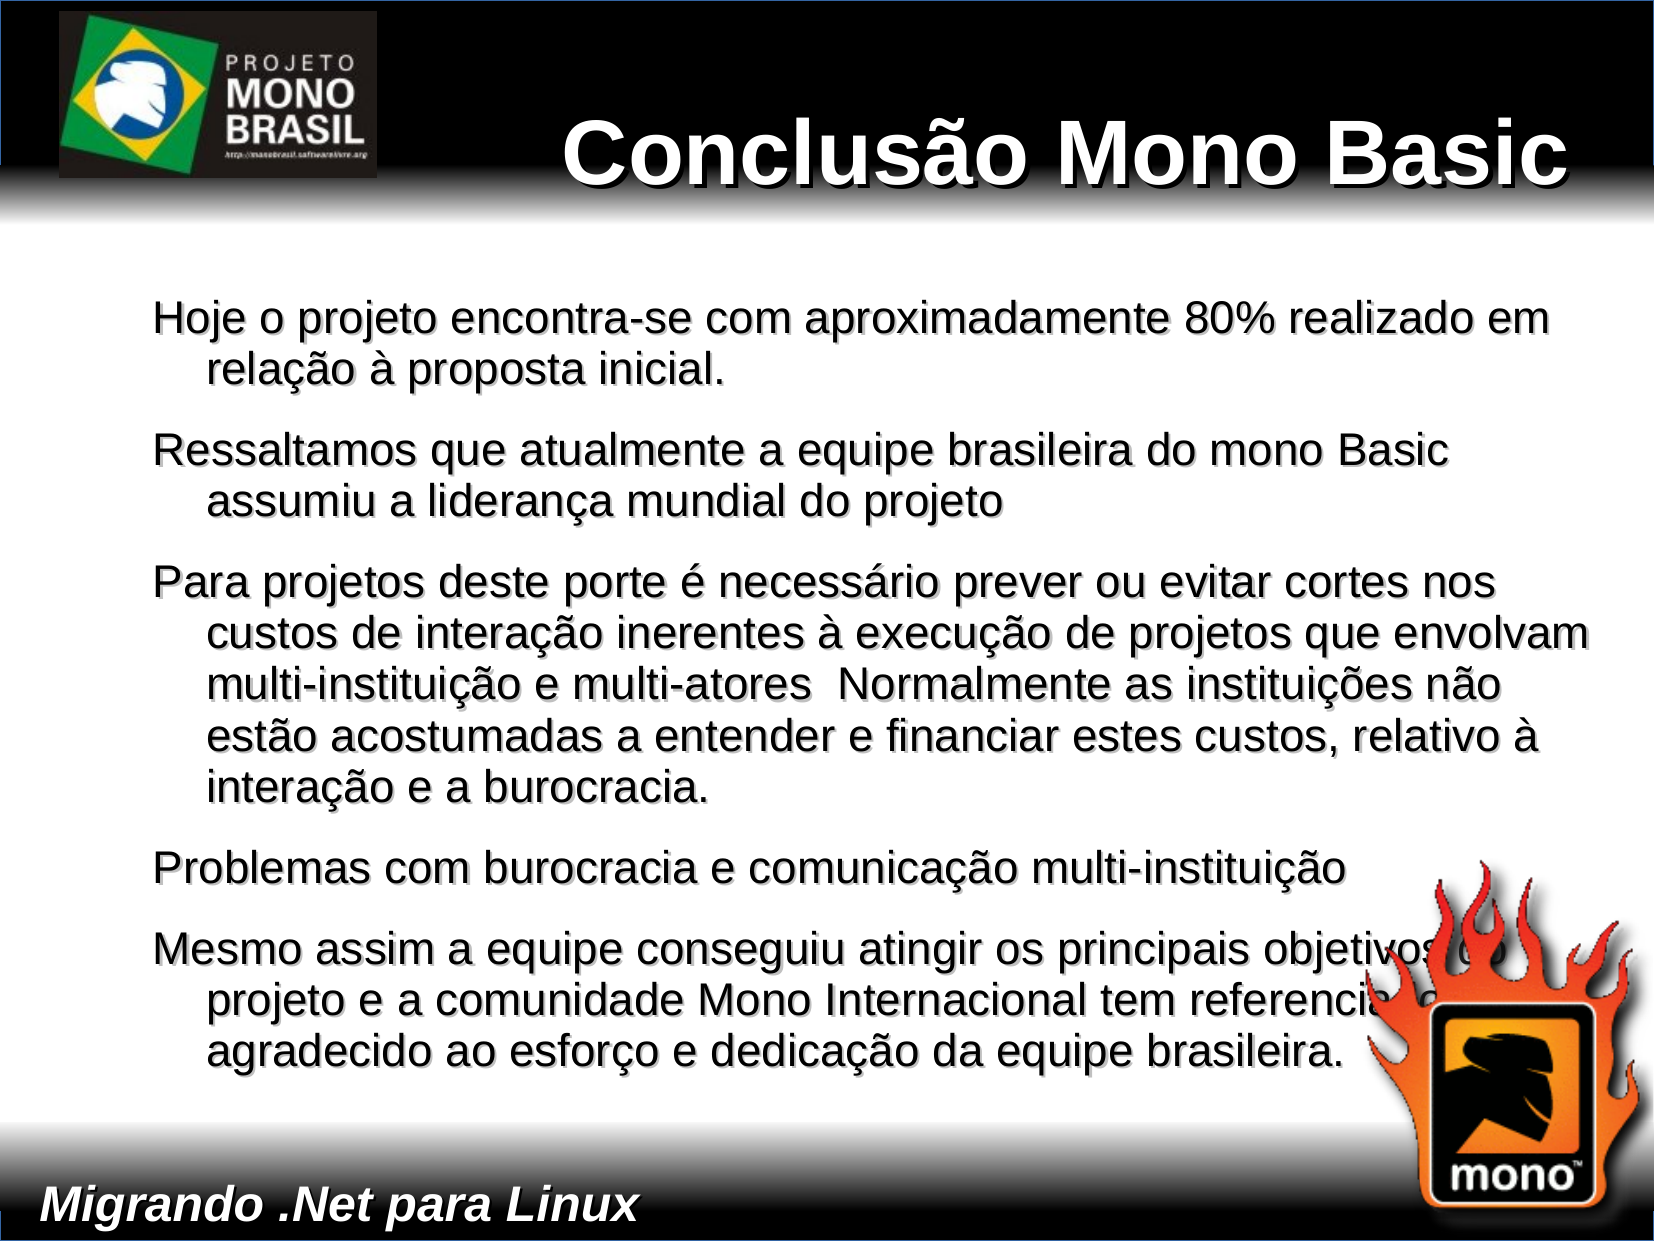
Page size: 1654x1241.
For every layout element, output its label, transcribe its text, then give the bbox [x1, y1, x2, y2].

picture [1302, 805, 1654, 1241]
title Conclusão Mono Basic [82, 49, 1571, 257]
list Hoje o projeto encontra-se com aproximadamente 80% realizado em relação à proposta inicial. Ressaltamos que atualmente a equipe brasileira do mono Basic assumiu a liderança mundial do projeto Para projetos deste porte é necessário prever ou evitar cortes nos custos de interação inerentes à execução de projetos que envolvam multi-instituição e multi-atores Normalmente as instituições não estão acostumadas a entender e financiar estes custos, relativo à interação e a burocracia. Problemas com burocracia e comunicação multi-instituição Mesmo assim a equipe conseguiu atingir os principais objetivos do projeto e a comunidade Mono Internacional tem referenciado e agradecido ao esforço e dedicação da equipe brasileira. [64, 291, 1627, 1094]
picture [59, 11, 377, 178]
text_box Migrando .Net para Linux [24, 1169, 547, 1241]
